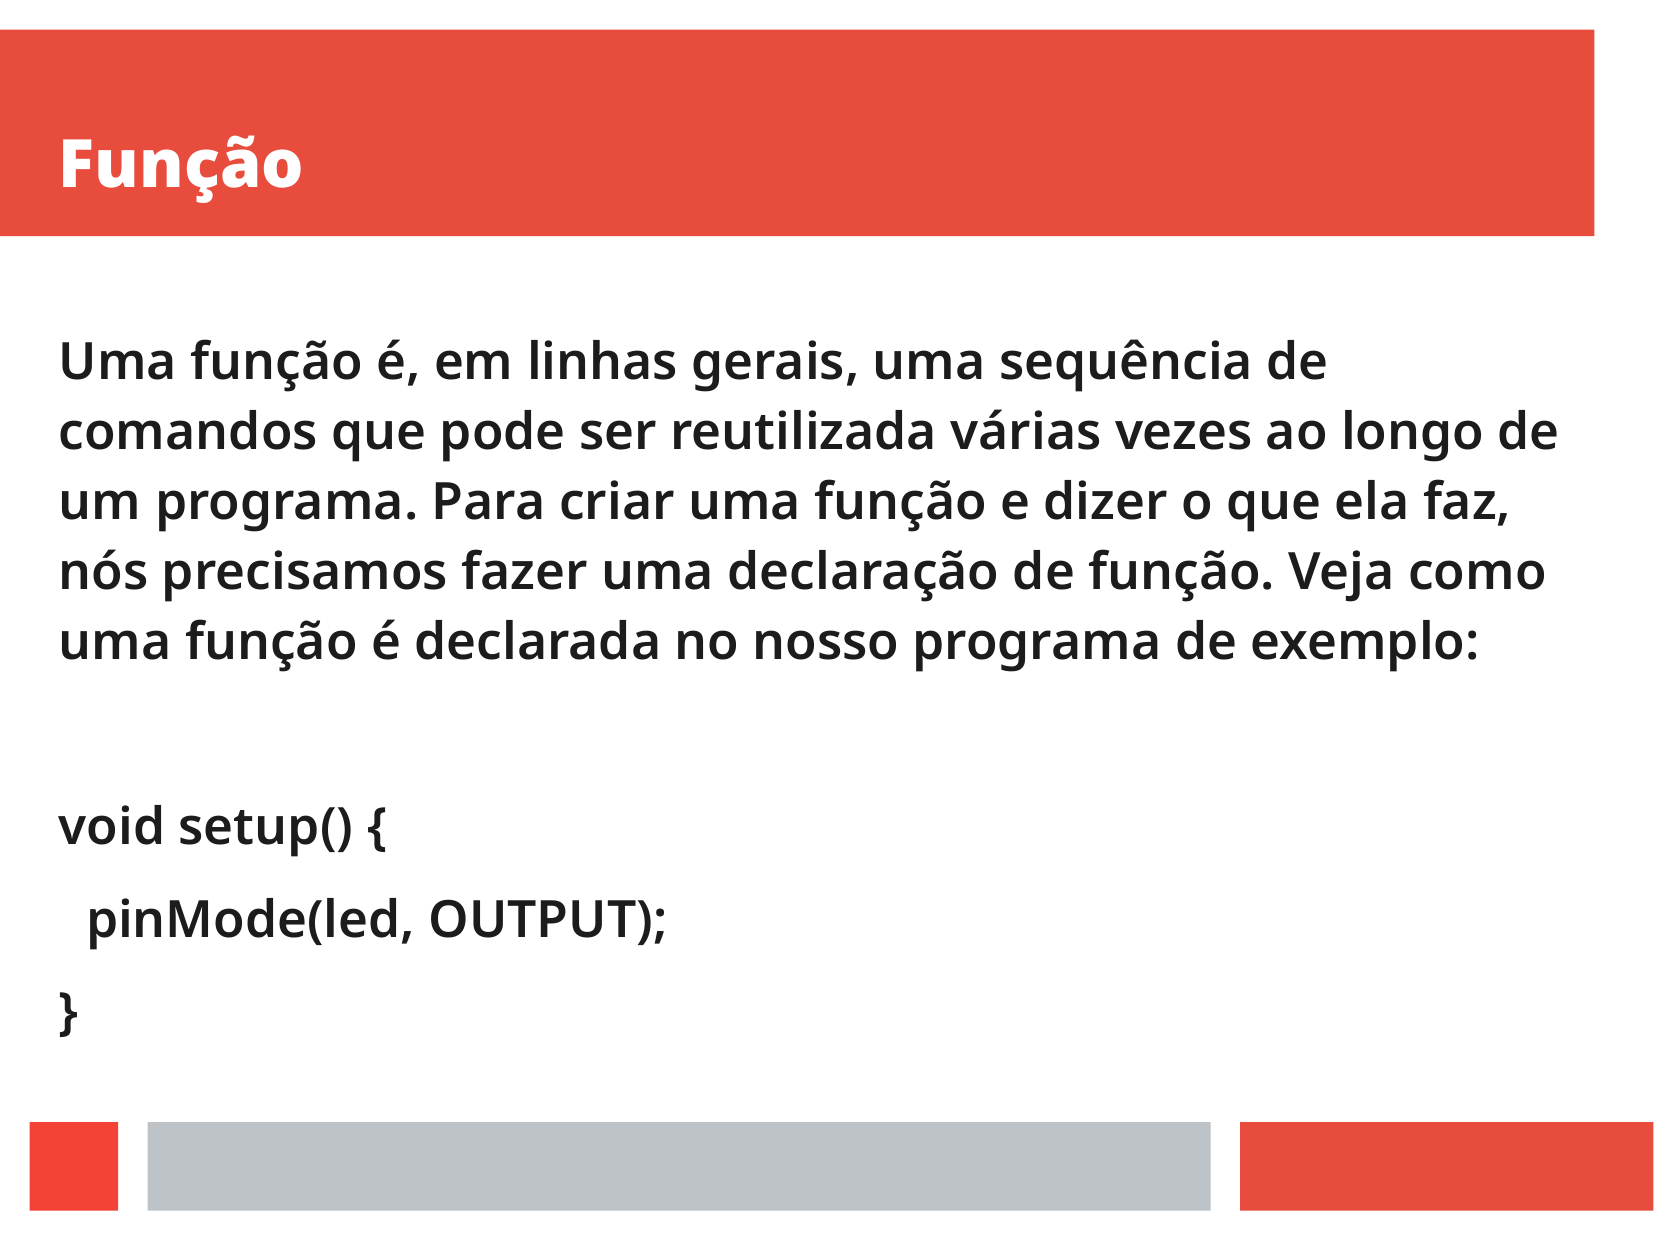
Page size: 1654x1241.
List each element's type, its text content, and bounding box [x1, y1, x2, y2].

title Função [59, 59, 1595, 207]
list Uma função é, em linhas gerais, uma sequência de comandos que pode ser reutilizada várias vezes ao longo de um programa. Para criar uma função e dizer o que ela faz, nós precisamos fazer uma declaração de função. Veja como uma função é declarada no nosso programa de exemplo: void setup() { pinMode(led, OUTPUT); } [59, 324, 1565, 1093]
